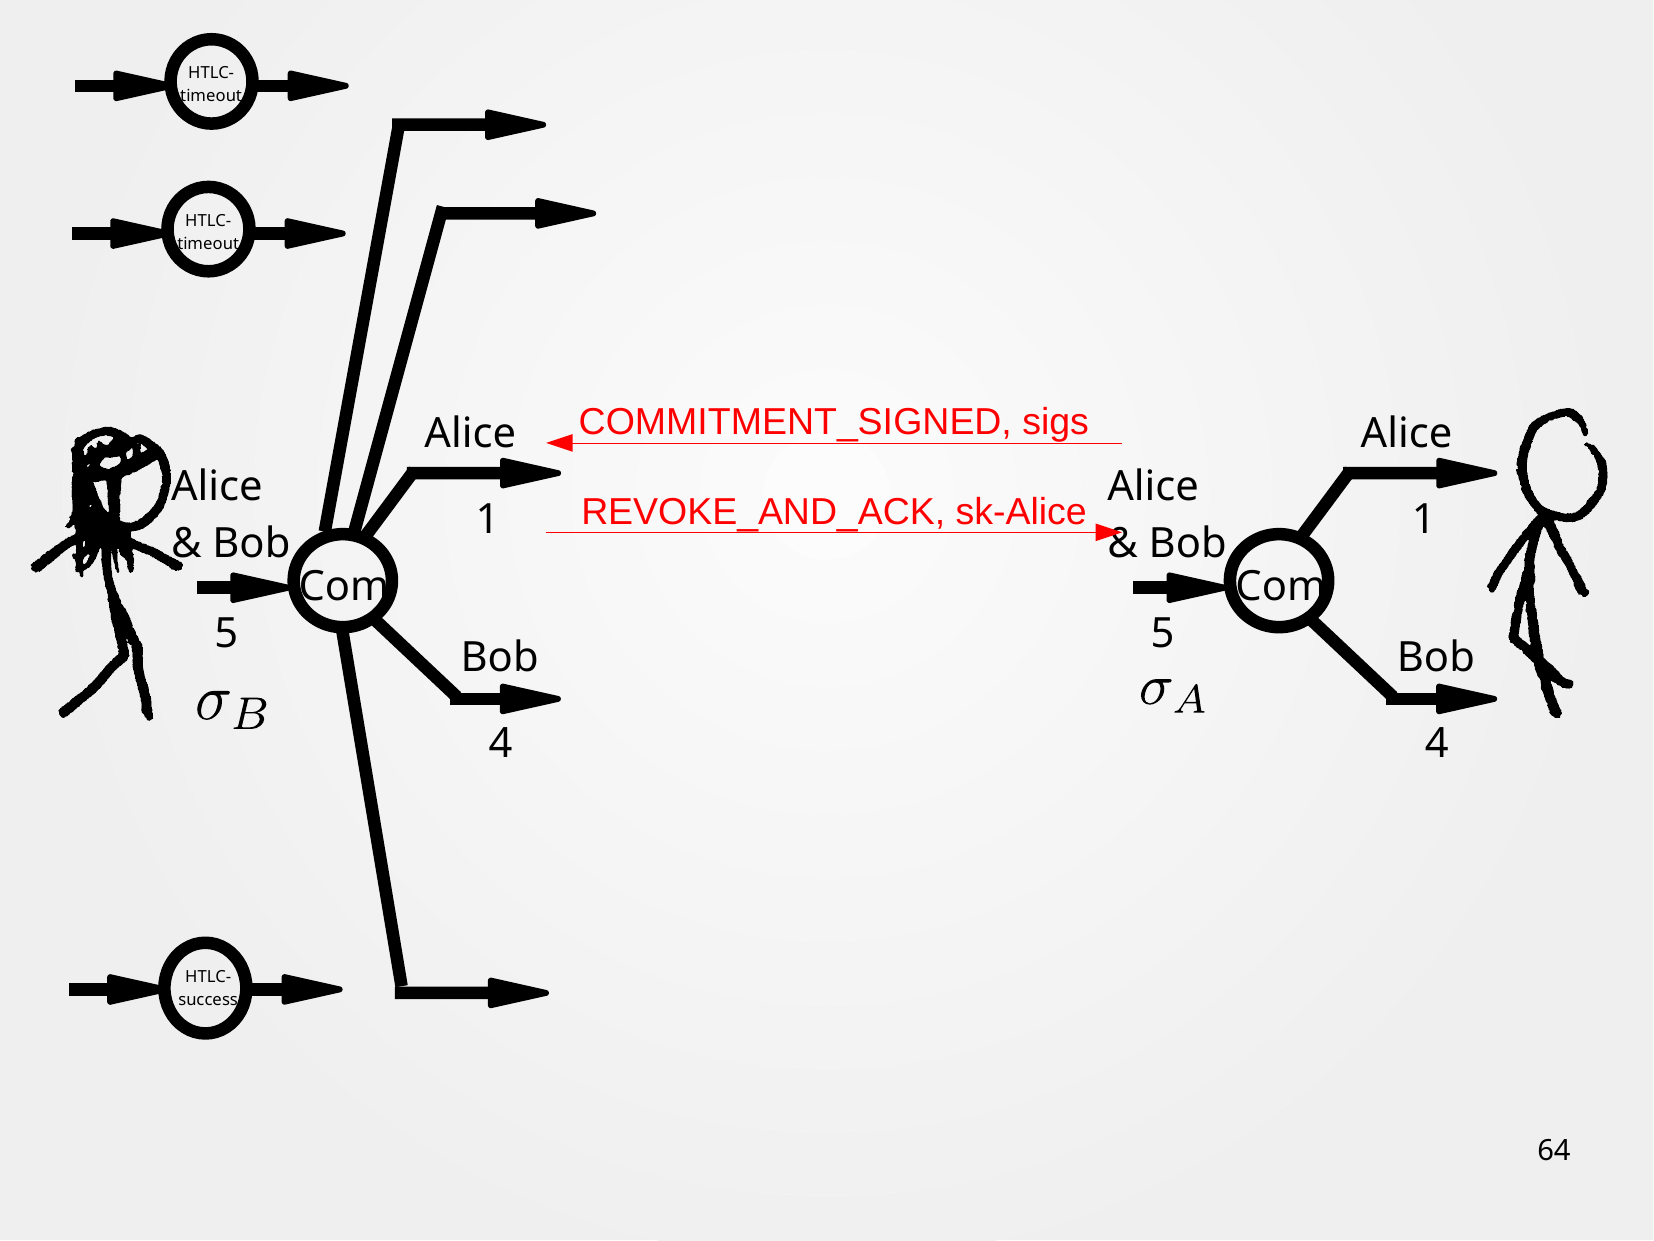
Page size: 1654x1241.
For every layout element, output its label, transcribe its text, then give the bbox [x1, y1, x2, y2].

text_box Alice [409, 395, 550, 483]
picture [1483, 404, 1611, 721]
text_box 1 [1397, 483, 1452, 568]
picture [194, 690, 267, 729]
text_box Bob [445, 619, 556, 706]
picture [29, 425, 185, 721]
text_box HTLC-timeout [161, 201, 255, 257]
picture [1138, 679, 1205, 713]
text_box 4 [473, 704, 537, 792]
text_box 4 [1410, 704, 1474, 792]
text_box Alice [1345, 395, 1487, 483]
text_box HTLC-success [161, 957, 255, 1013]
text_box Com [283, 547, 421, 663]
text_box Alice & Bob [1092, 448, 1266, 602]
text_box 5 [199, 595, 254, 682]
text_box Alice & Bob [185, 448, 330, 602]
text_box Com [1220, 547, 1358, 663]
text_box Bob [1382, 619, 1493, 706]
text_box 1 [460, 483, 516, 568]
text_box 5 [1135, 595, 1191, 682]
text_box HTLC-timeout [165, 53, 258, 109]
